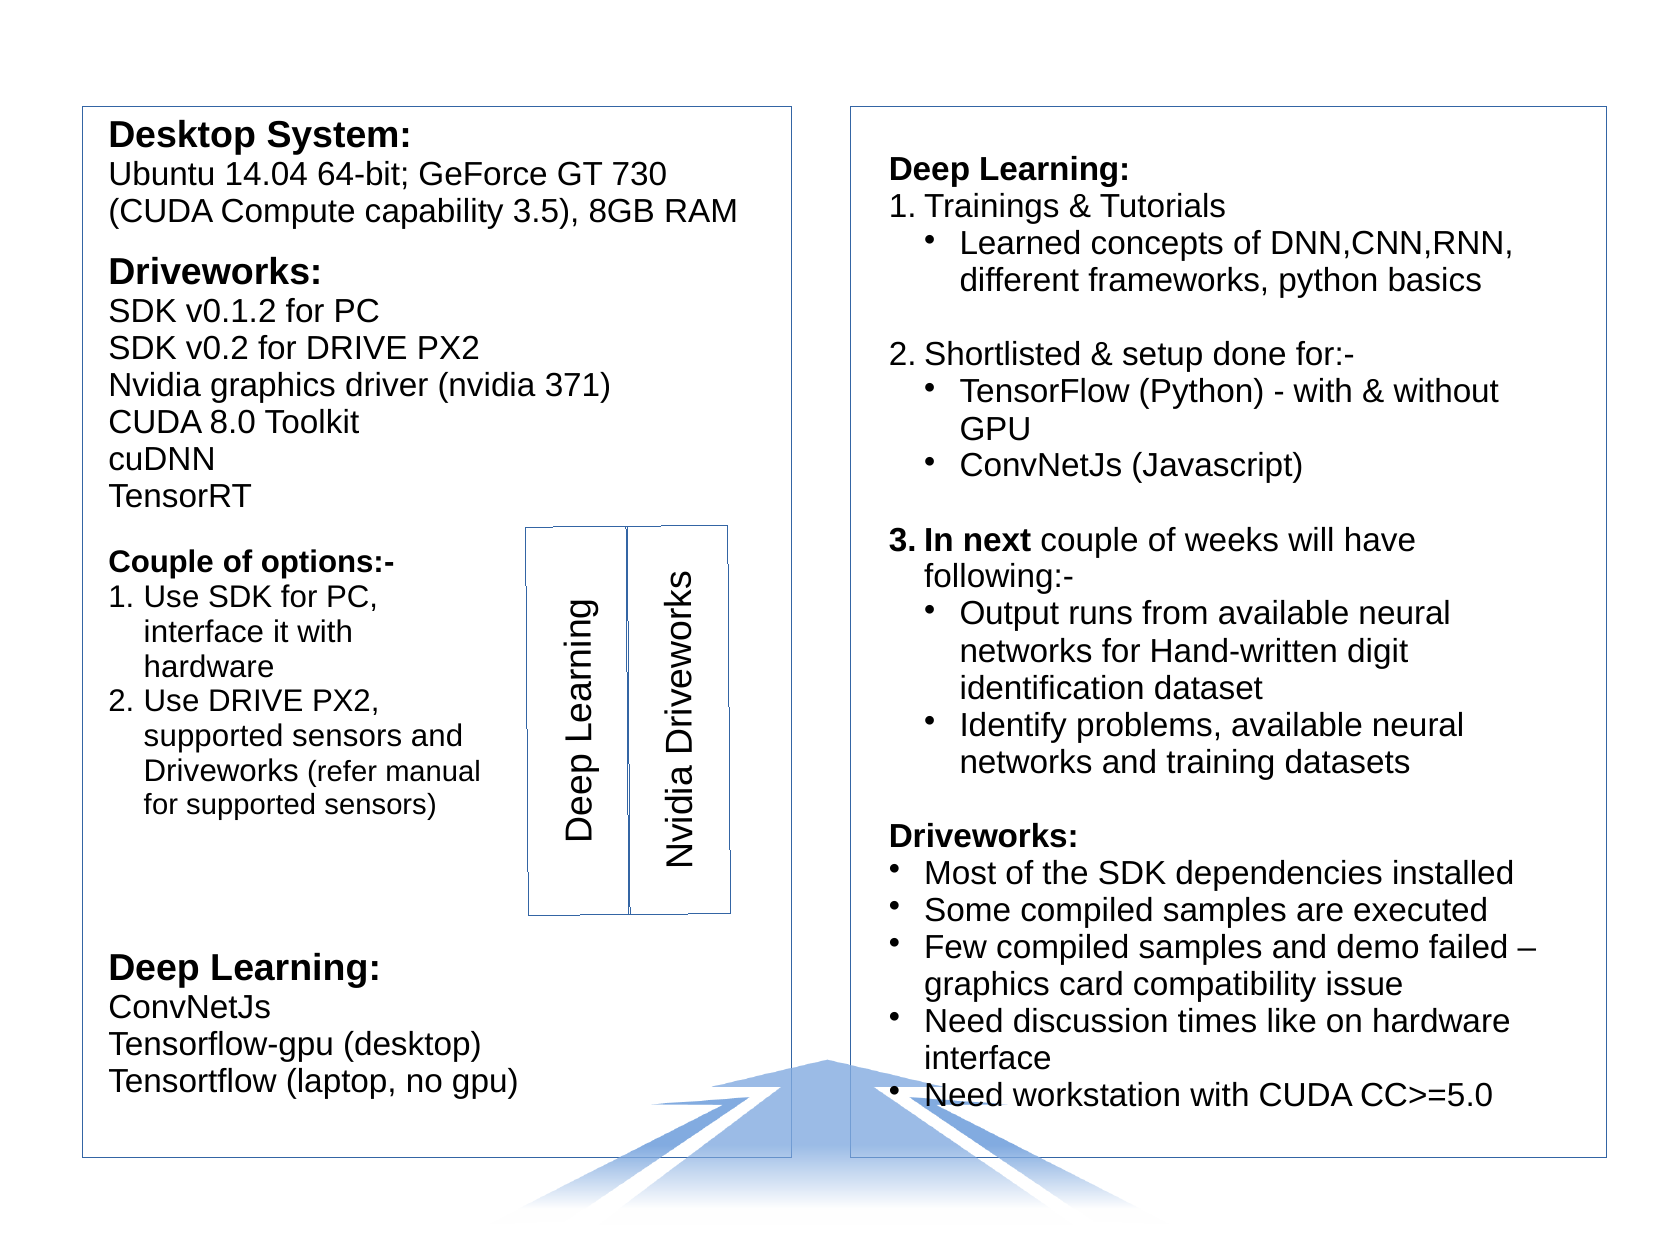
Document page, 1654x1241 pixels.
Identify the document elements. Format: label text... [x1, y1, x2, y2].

text_box Couple of options:- Use SDK for PC, interface it with hardware Use DRIVE PX2, supported sensors and Driveworks (refer manual for supported sensors) [93, 537, 497, 939]
text_box Desktop System: Ubuntu 14.04 64-bit; GeForce GT 730 (CUDA Compute capability 3.5), 8GB RAM Driveworks: SDK v0.1.2 for PC SDK v0.2 for DRIVE PX2 Nvidia graphics driver (nvidia 371) CUDA 8.0 Toolkit cuDNN TensorRT Deep Learning: ConvNetJs Tensorflow-gpu (desktop) Tensortflow (laptop, no gpu) [93, 106, 792, 1158]
picture [478, 1033, 1181, 1241]
text_box Deep Learning: Trainings & Tutorials Learned concepts of DNN,CNN,RNN, different frameworks, python basics Shortlisted & setup done for:- TensorFlow (Python) - with & without GPU ConvNetJs (Javascript) In next couple of weeks will have following:- Output runs from available neural networks for Hand-written digit identification dataset Identify problems, available neural networks and training datasets Driveworks: Most of the SDK dependencies installed Some compiled samples are executed Few compiled samples and demo failed – graphics card compatibility issue Need discussion times like on hardware interface Need workstation with CUDA CC>=5.0 [874, 106, 1572, 1162]
